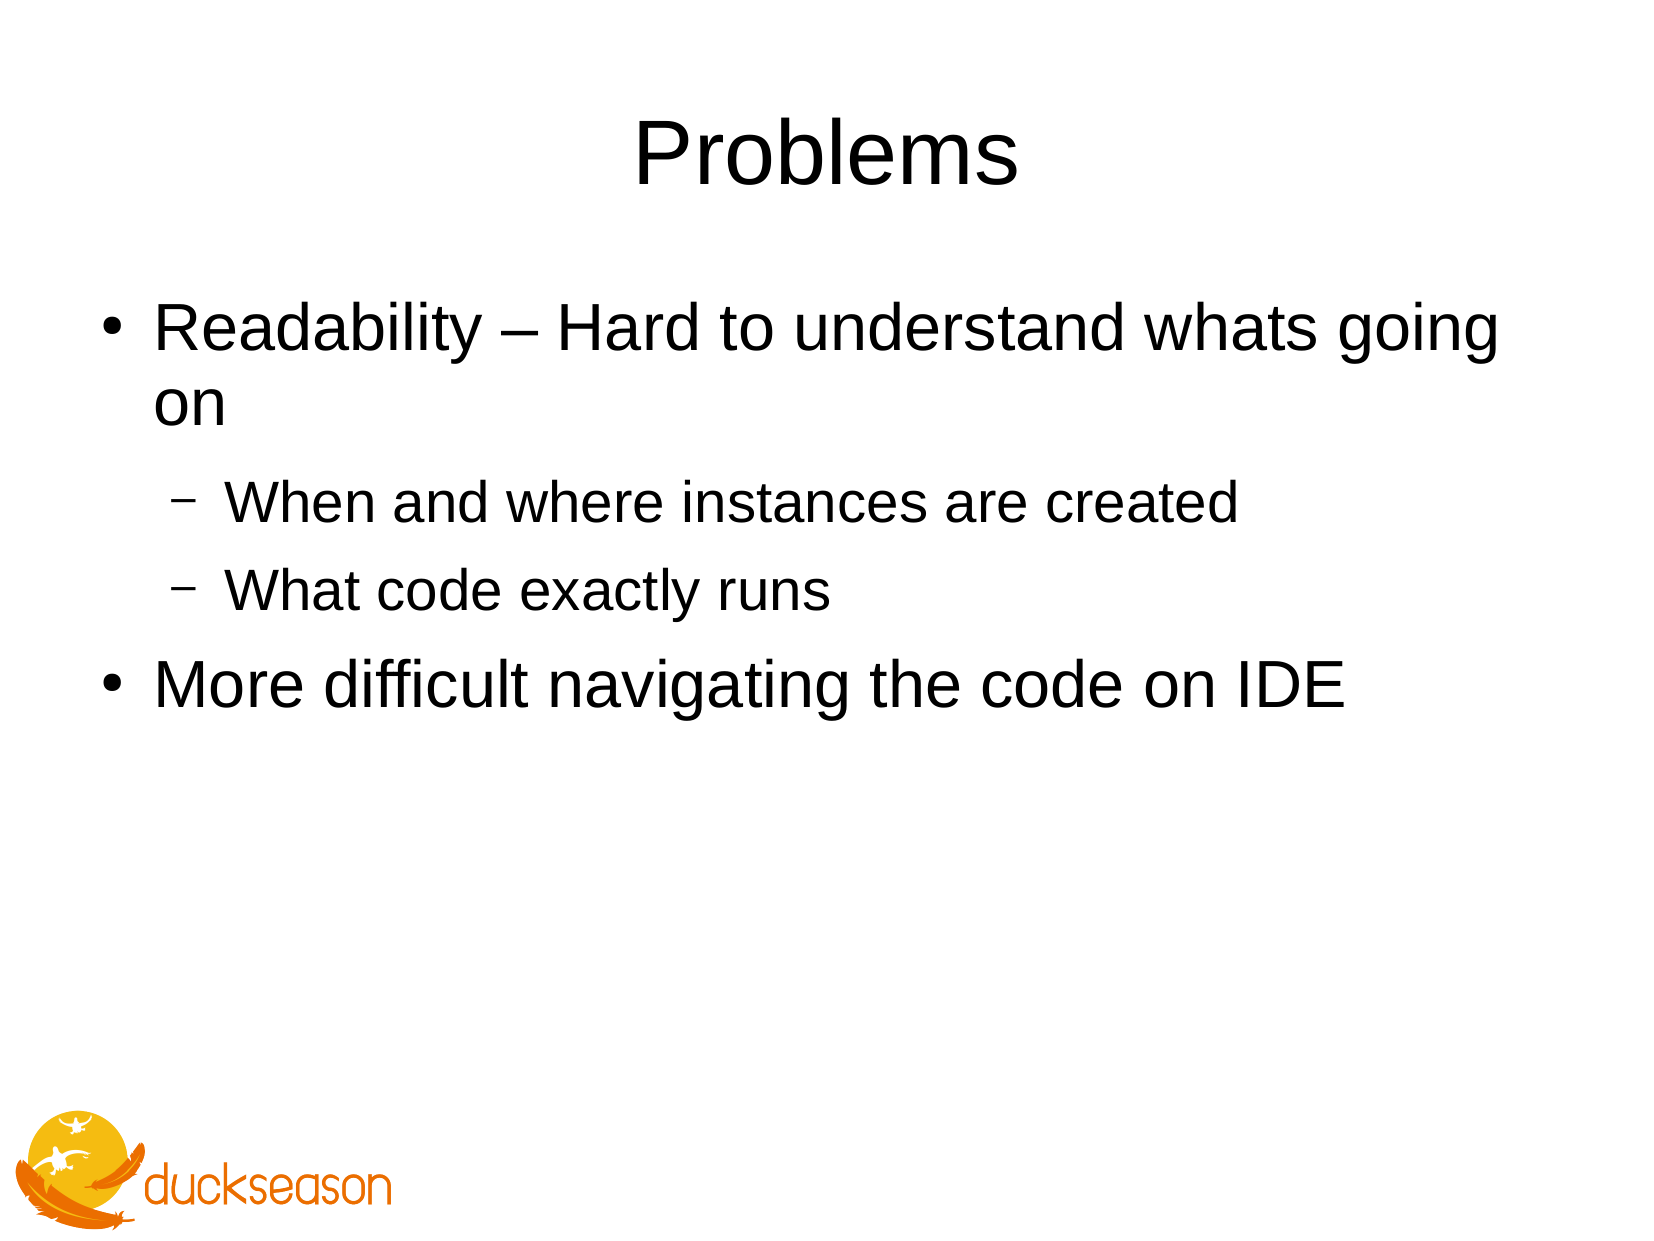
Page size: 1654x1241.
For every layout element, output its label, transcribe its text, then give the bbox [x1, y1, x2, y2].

picture [15, 1110, 391, 1231]
title Problems [82, 49, 1571, 257]
list Readability – Hard to understand whats going on When and where instances are created What code exactly runs More difficult navigating the code on IDE [82, 290, 1571, 1096]
